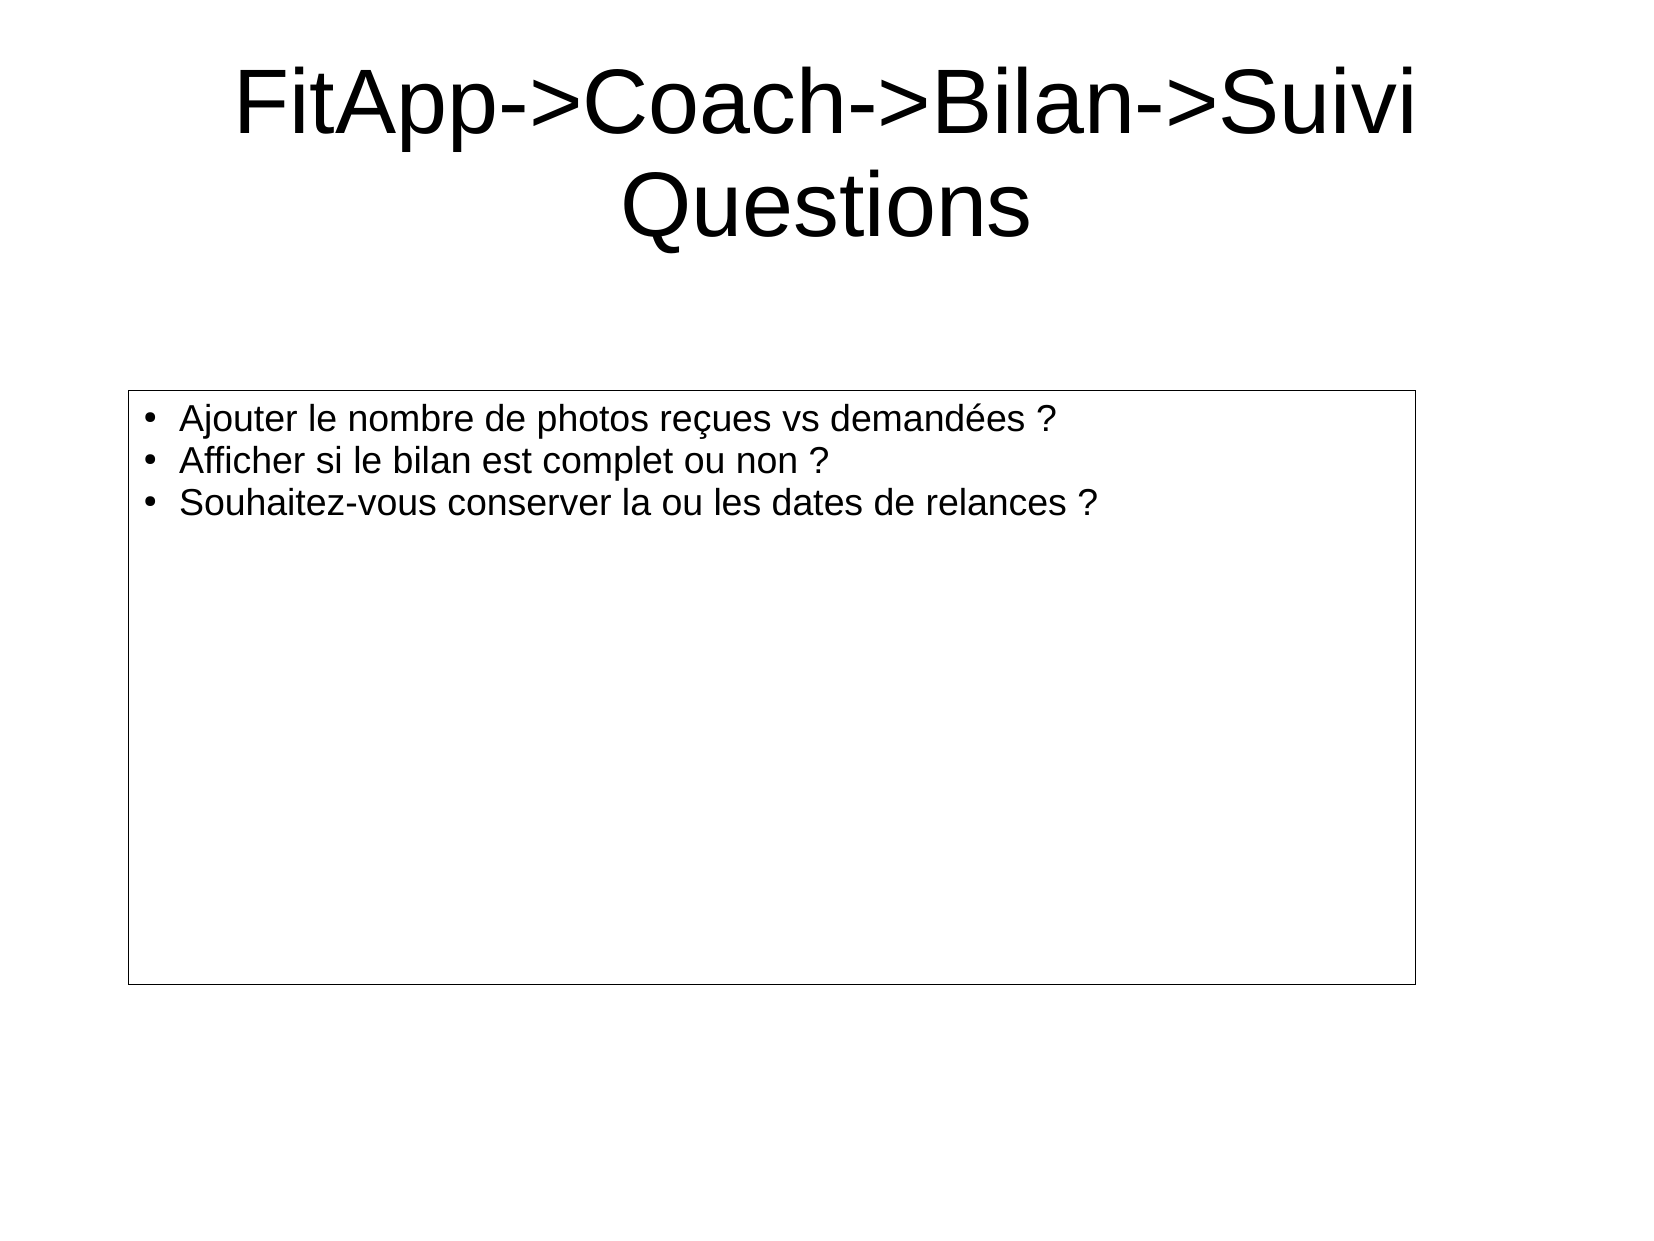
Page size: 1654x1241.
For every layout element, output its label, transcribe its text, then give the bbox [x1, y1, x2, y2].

title FitApp->Coach->Bilan->Suivi Questions [47, 0, 1607, 307]
text_box Ajouter le nombre de photos reçues vs demandées ? Afficher si le bilan est complet ou non ? Souhaitez-vous conserver la ou les dates de relances ? [128, 390, 1416, 985]
